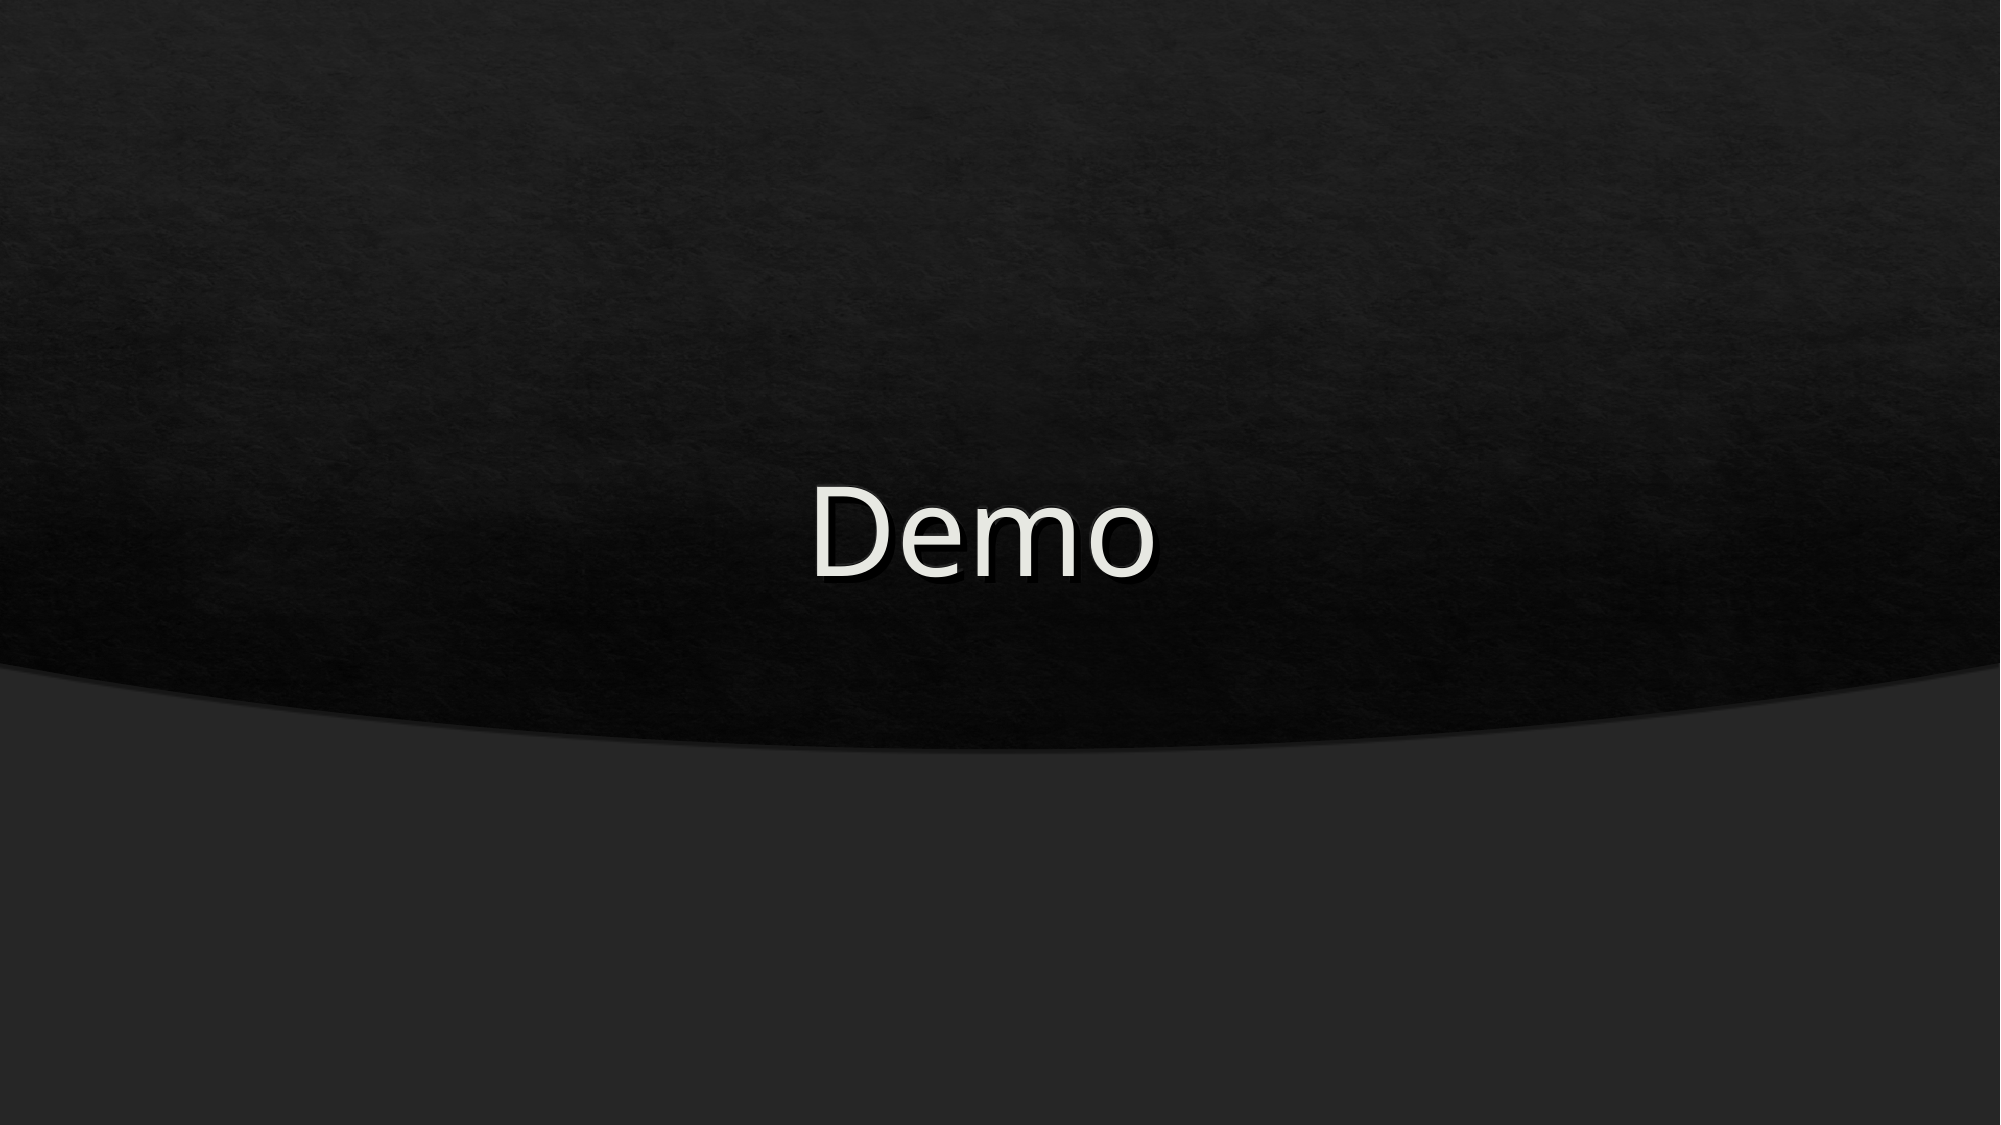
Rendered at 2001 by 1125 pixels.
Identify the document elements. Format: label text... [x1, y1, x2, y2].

text_box [0, 0, 2000, 1125]
title Demo [224, 205, 1774, 609]
